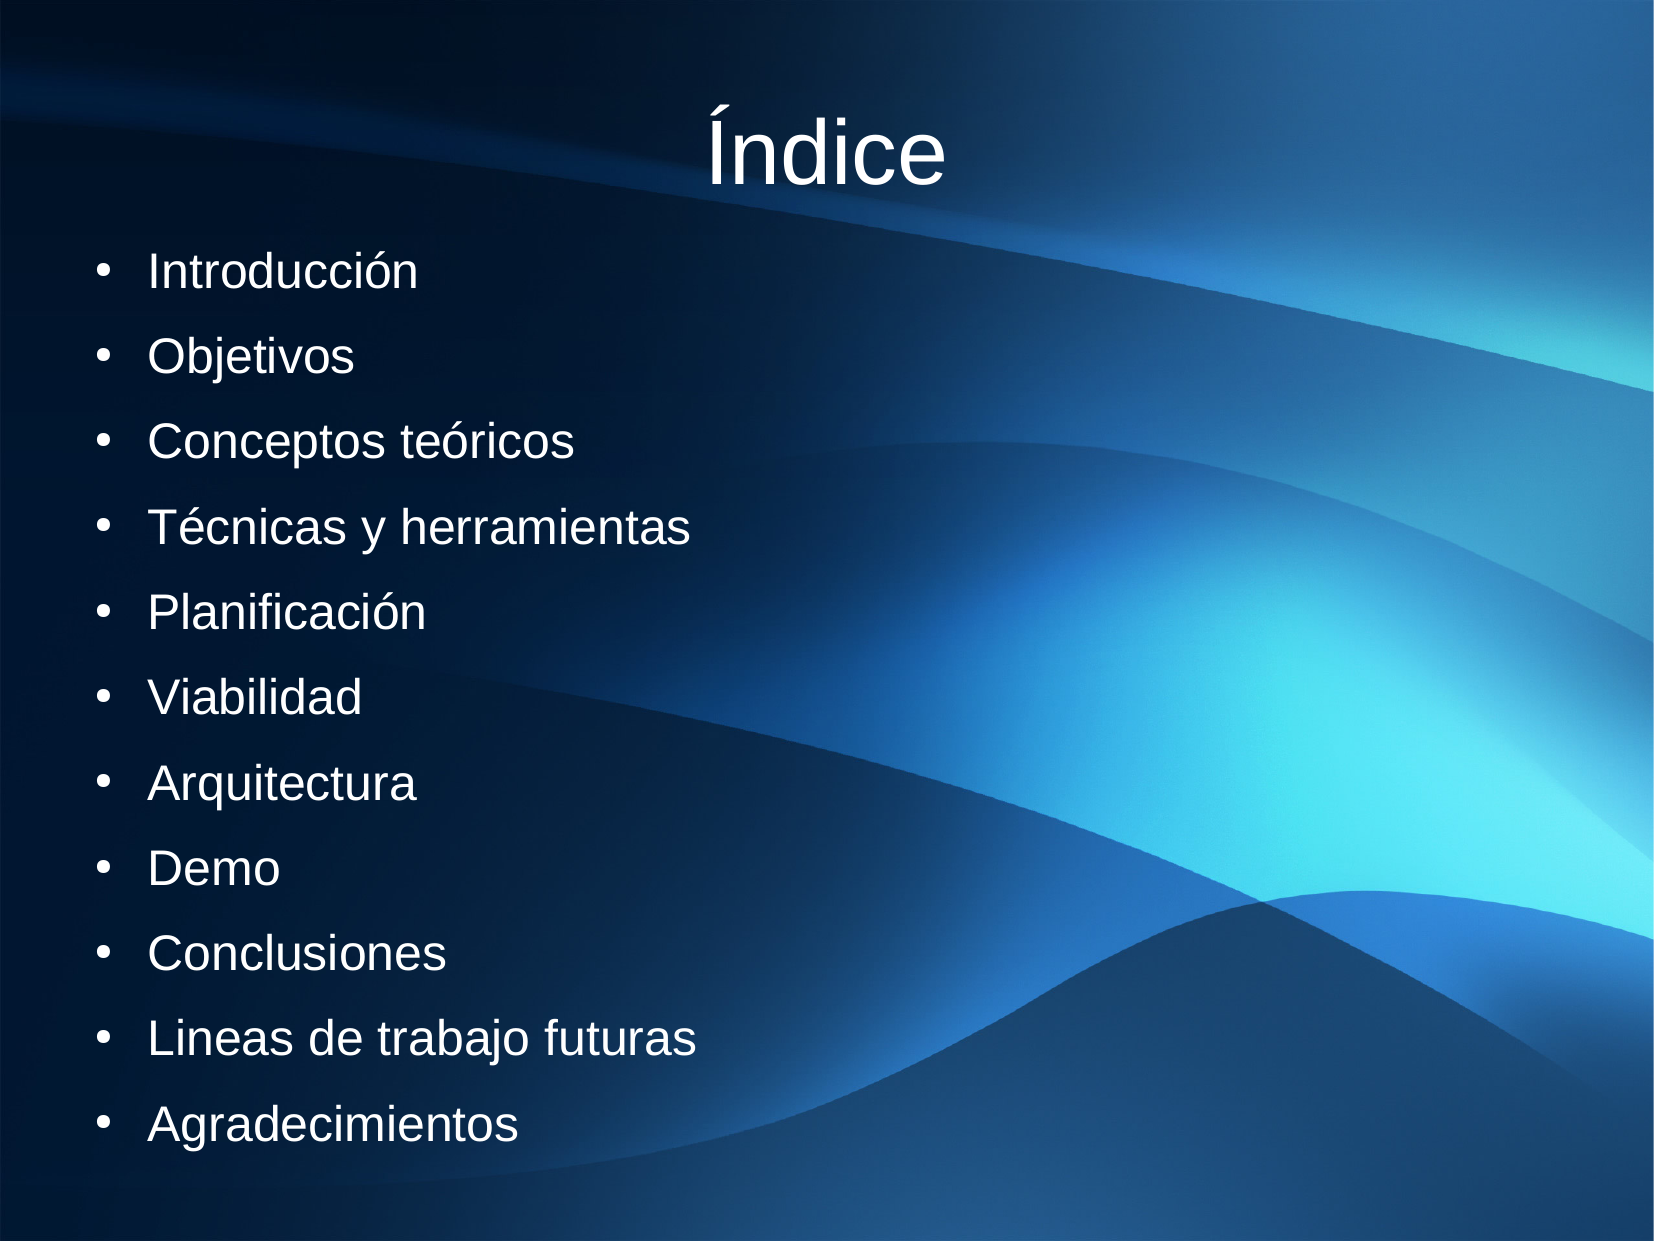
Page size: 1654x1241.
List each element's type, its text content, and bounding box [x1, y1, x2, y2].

list Introducción Objetivos Conceptos teóricos Técnicas y herramientas Planificación Viabilidad Arquitectura Demo Conclusiones Lineas de trabajo futuras Agradecimientos [76, 243, 1565, 1152]
title Índice [82, 49, 1571, 257]
picture [0, 0, 1654, 1241]
